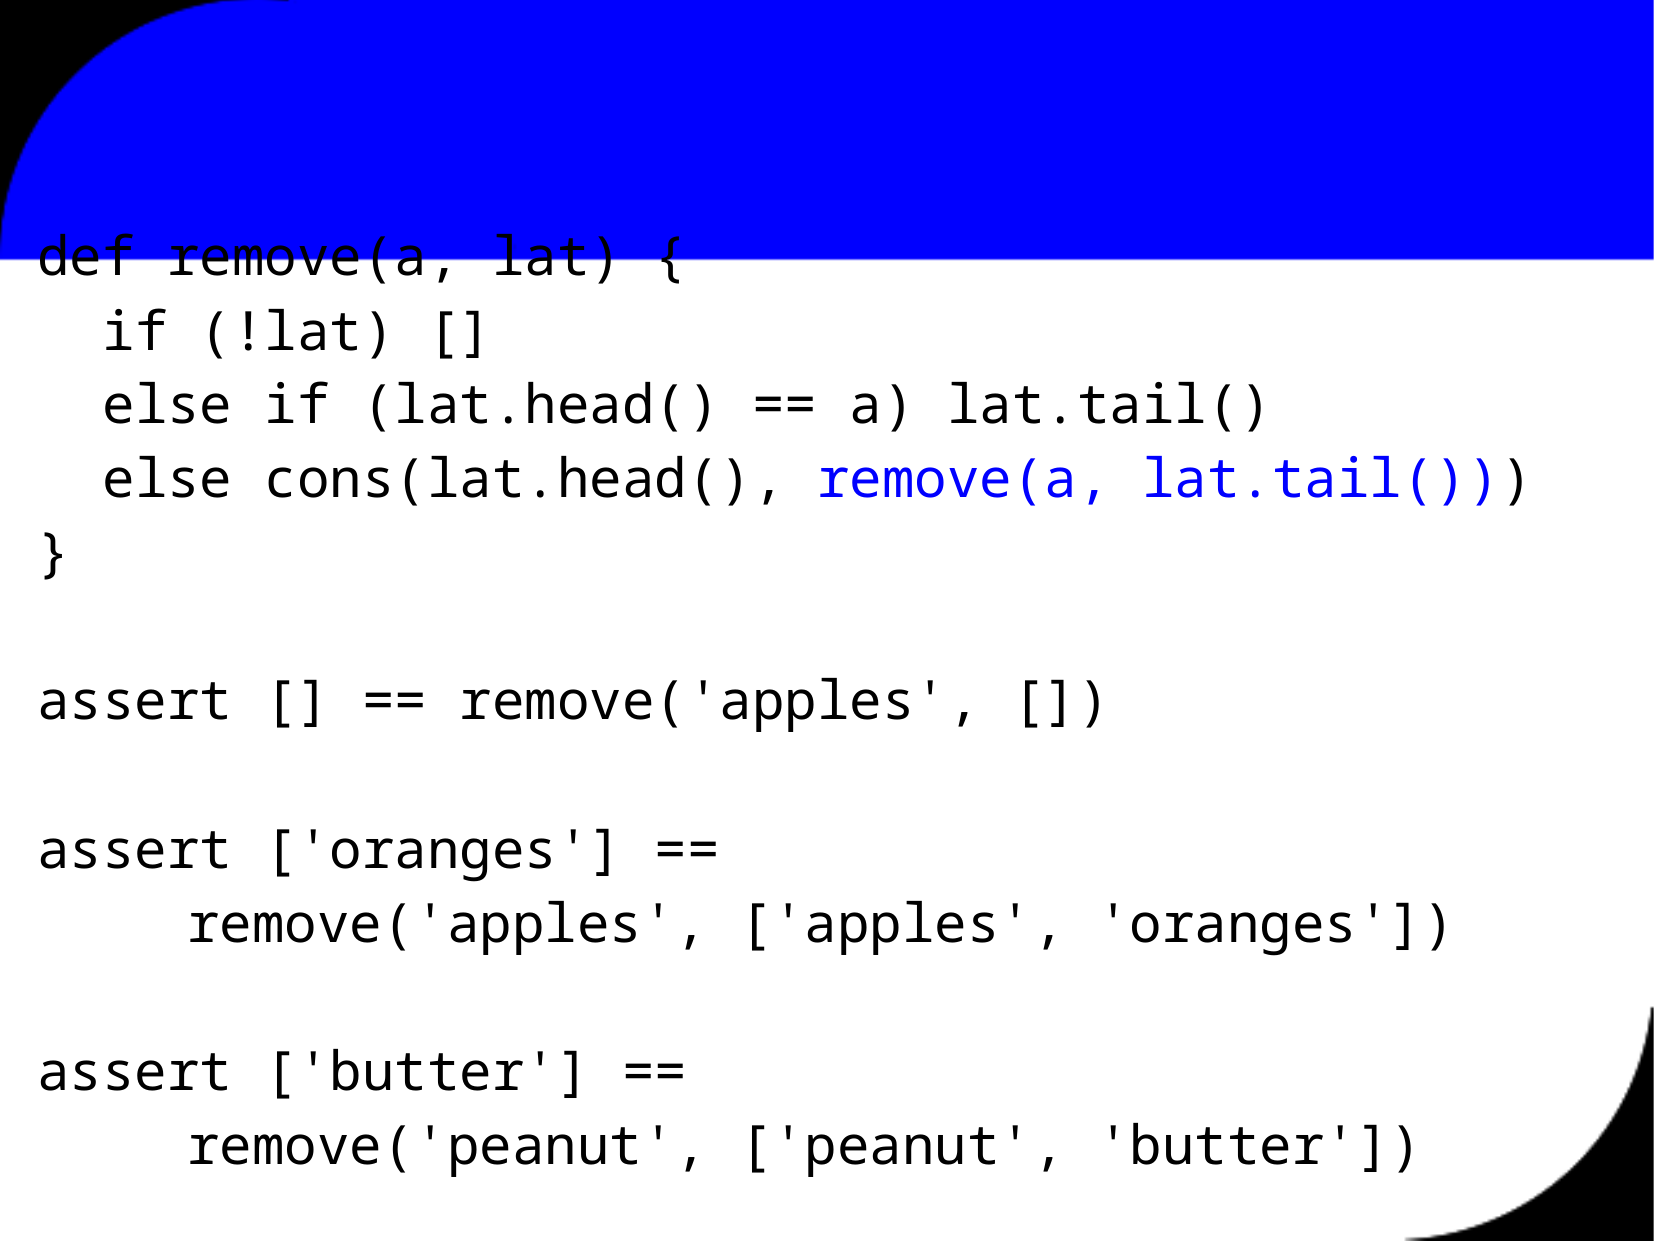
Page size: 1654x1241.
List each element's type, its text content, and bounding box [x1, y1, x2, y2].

subtitle def remove(a, lat) { if (!lat) [] else if (lat.head() == a) lat.tail() else cons(lat.head(), remove(a, lat.tail())) } assert [] == remove('apples', []) assert ['oranges'] == remove('apples', ['apples', 'oranges']) assert ['butter'] == remove('peanut', ['peanut', 'butter']) [37, 279, 1613, 1119]
picture [0, 0, 1654, 1241]
